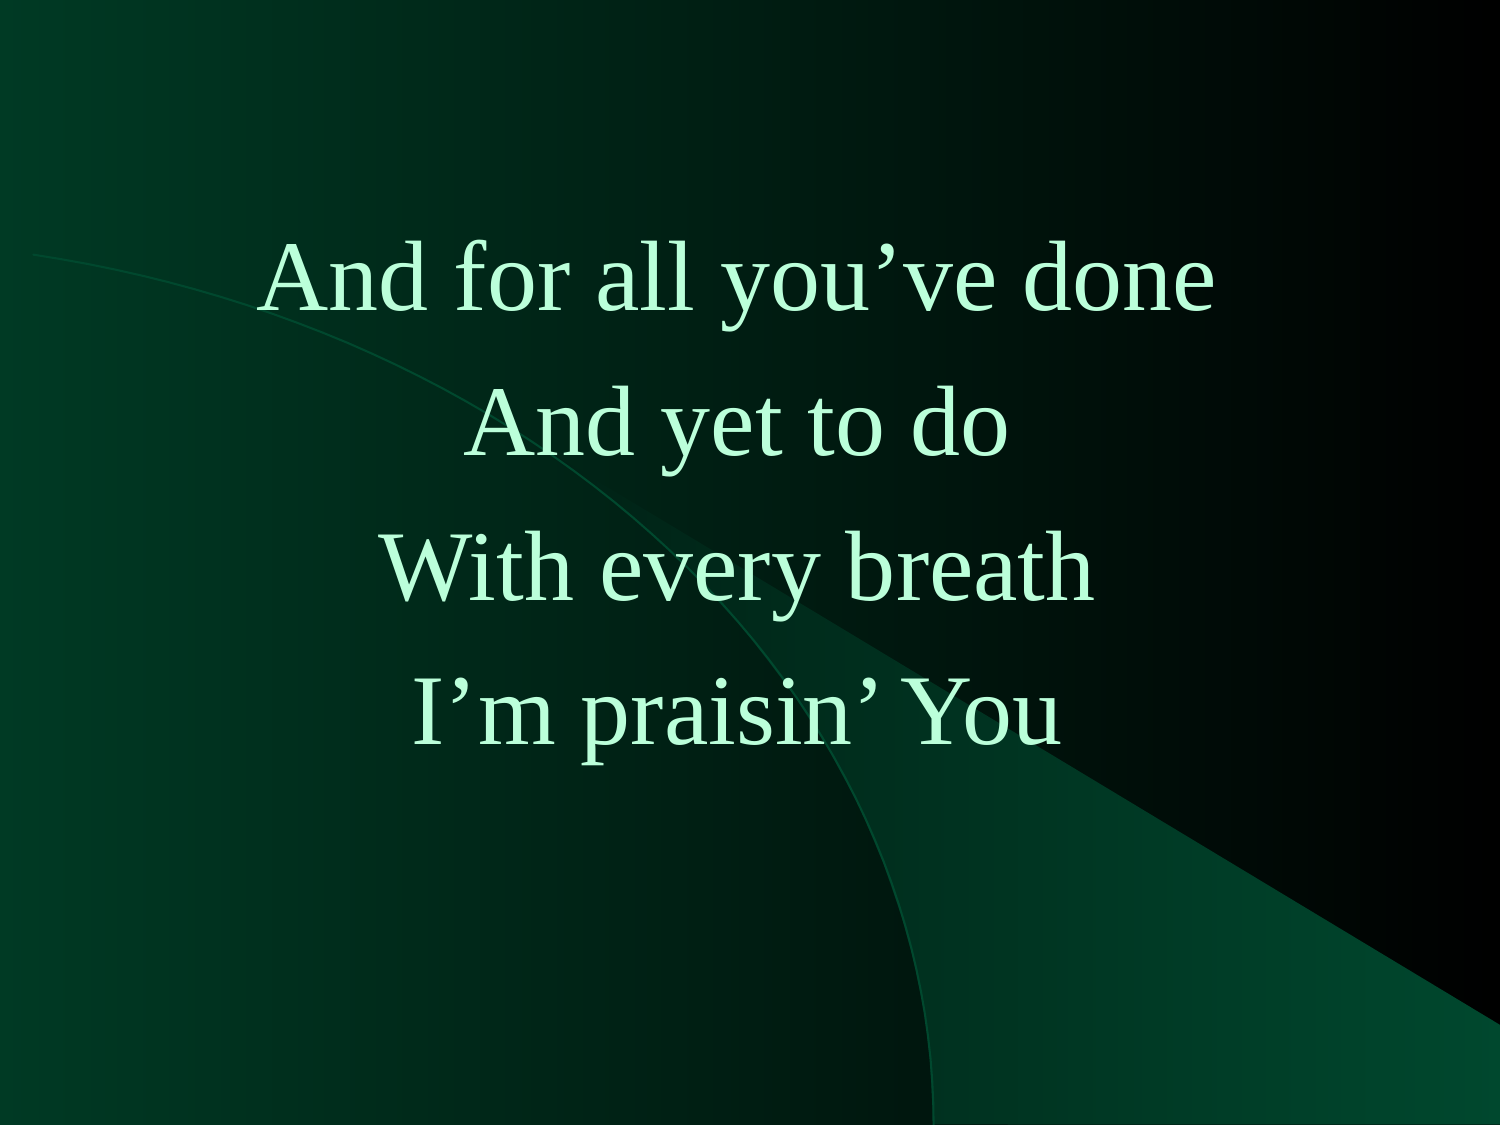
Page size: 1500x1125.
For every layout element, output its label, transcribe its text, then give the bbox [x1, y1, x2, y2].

subtitle And for all you’ve done And yet to do With every breath I’m praisin’ You [112, 125, 1363, 850]
